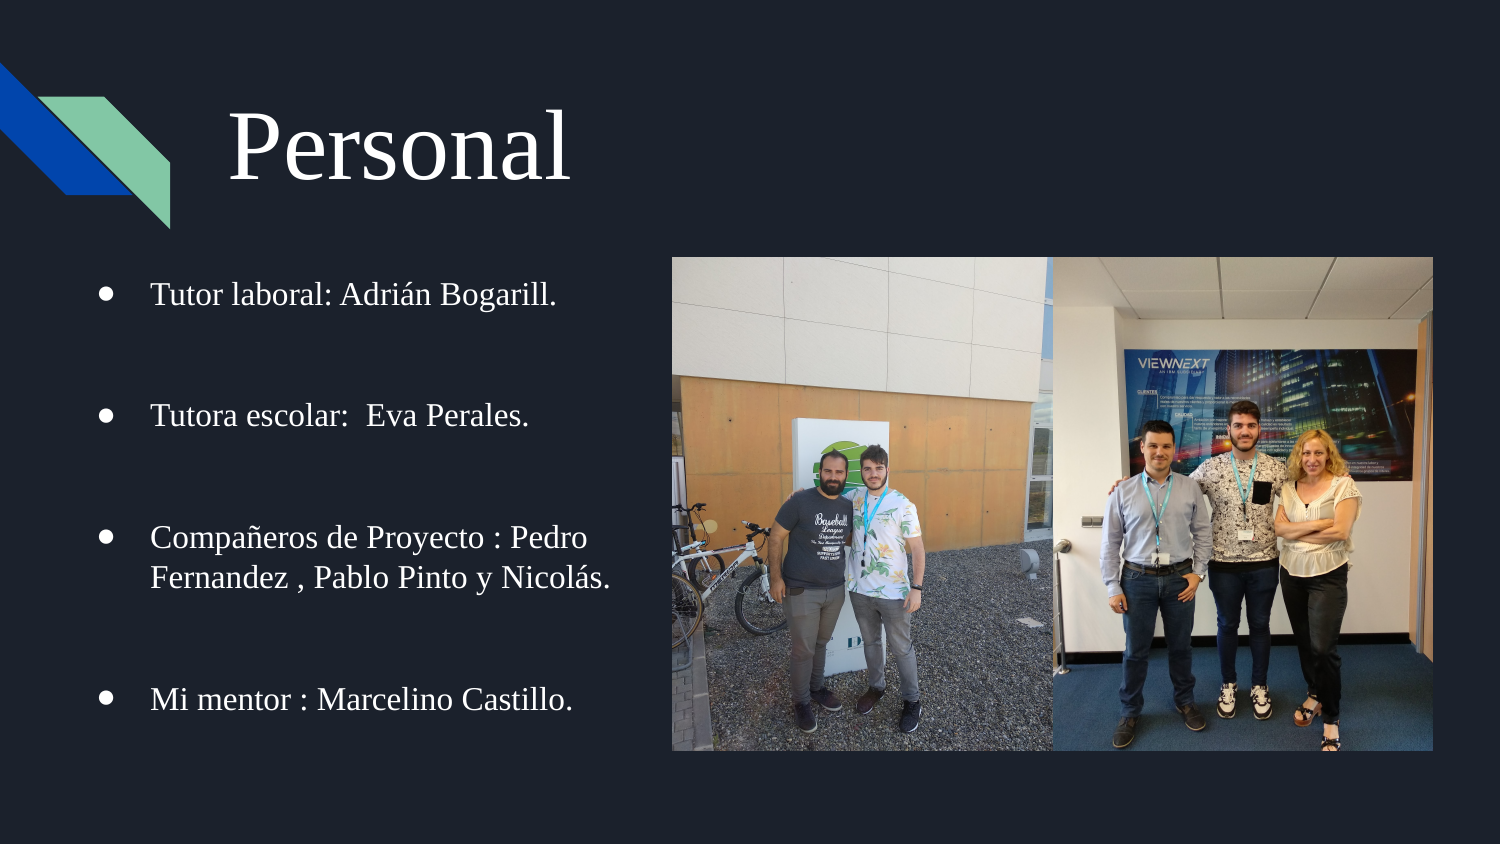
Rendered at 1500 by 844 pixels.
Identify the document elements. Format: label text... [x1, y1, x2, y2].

title Personal [212, 64, 1368, 215]
picture [672, 257, 1433, 751]
list Tutor laboral: Adrián Bogarill. Tutora escolar: Eva Perales. Compañeros de Proyecto : Pedro Fernandez , Pablo Pinto y Nicolás. Mi mentor : Marcelino Castillo. [60, 257, 661, 735]
